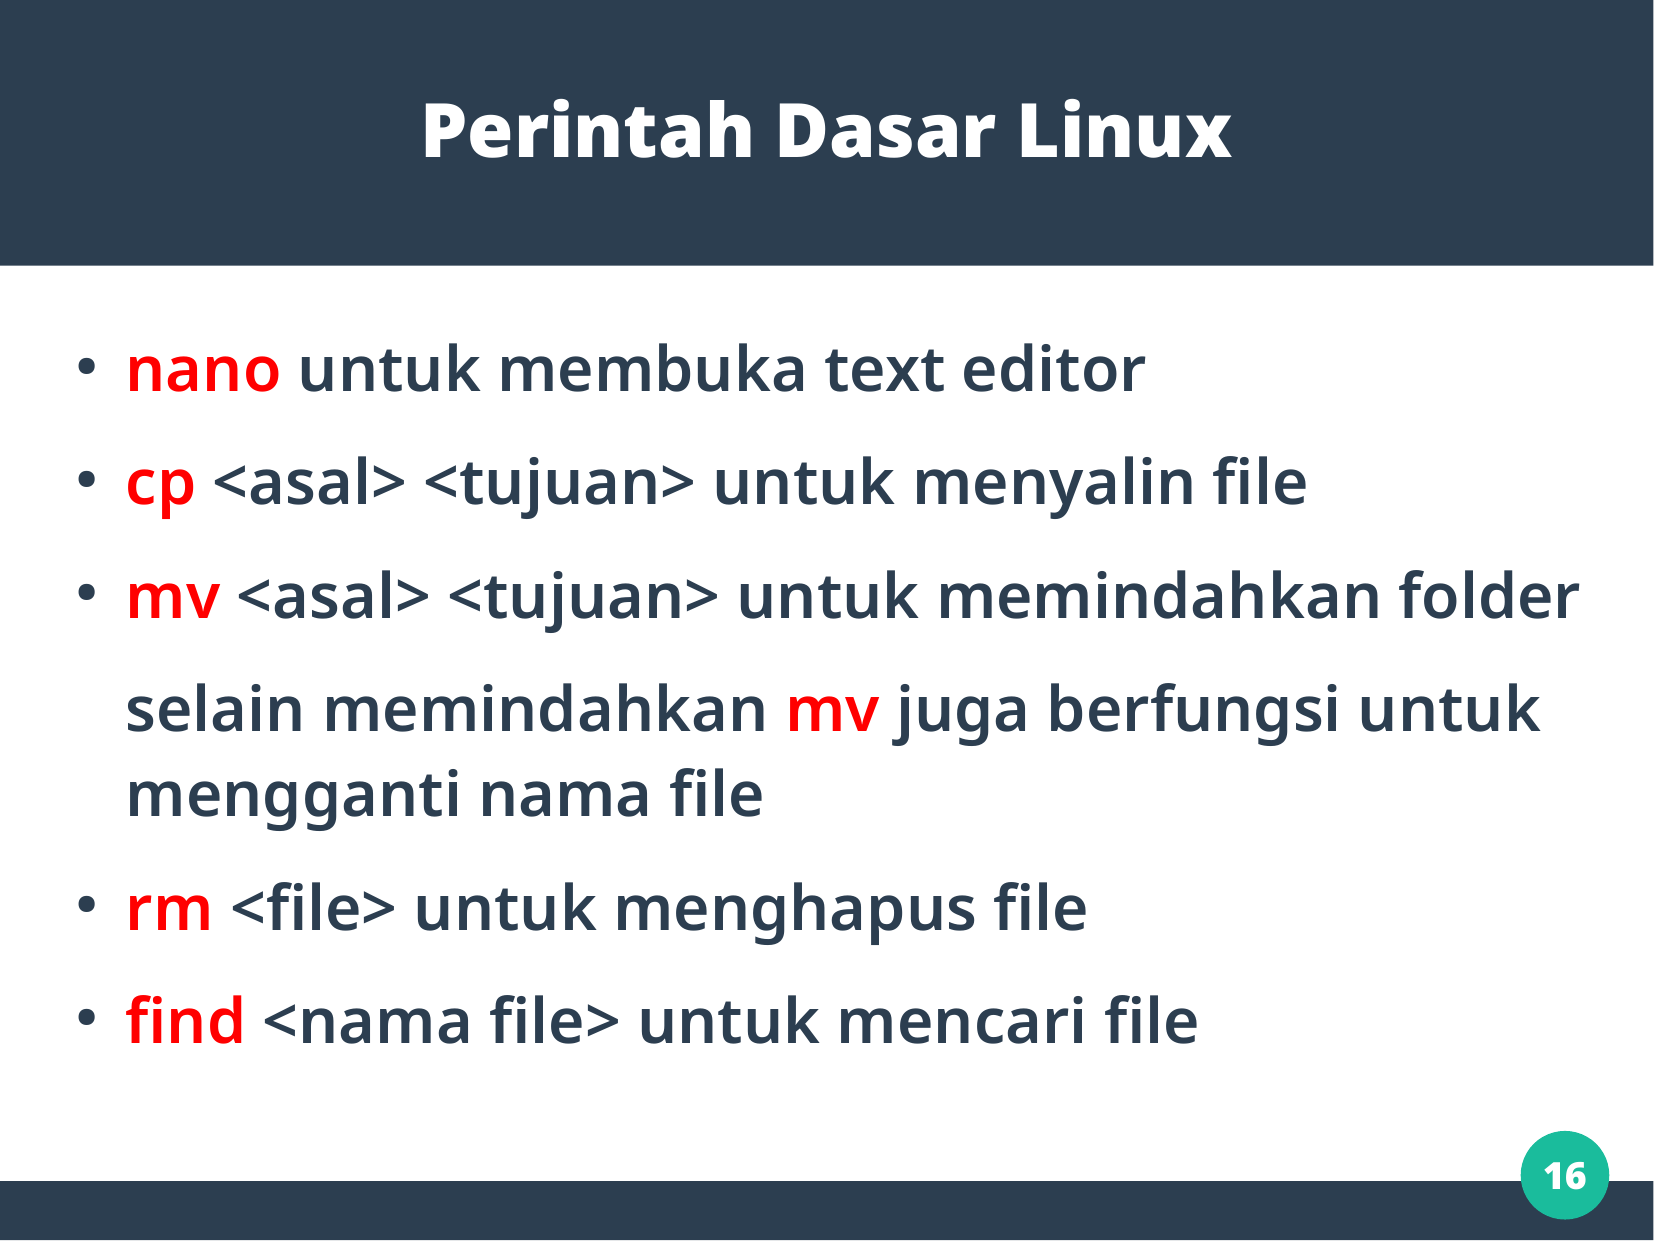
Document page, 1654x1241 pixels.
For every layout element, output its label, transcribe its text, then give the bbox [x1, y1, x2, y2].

list nano untuk membuka text editor cp <asal> <tujuan> untuk menyalin file mv <asal> <tujuan> untuk memindahkan folder selain memindahkan mv juga berfungsi untuk mengganti nama file rm <file> untuk menghapus file find <nama file> untuk mencari file [59, 324, 1595, 1152]
title Perintah Dasar Linux [59, 49, 1595, 207]
